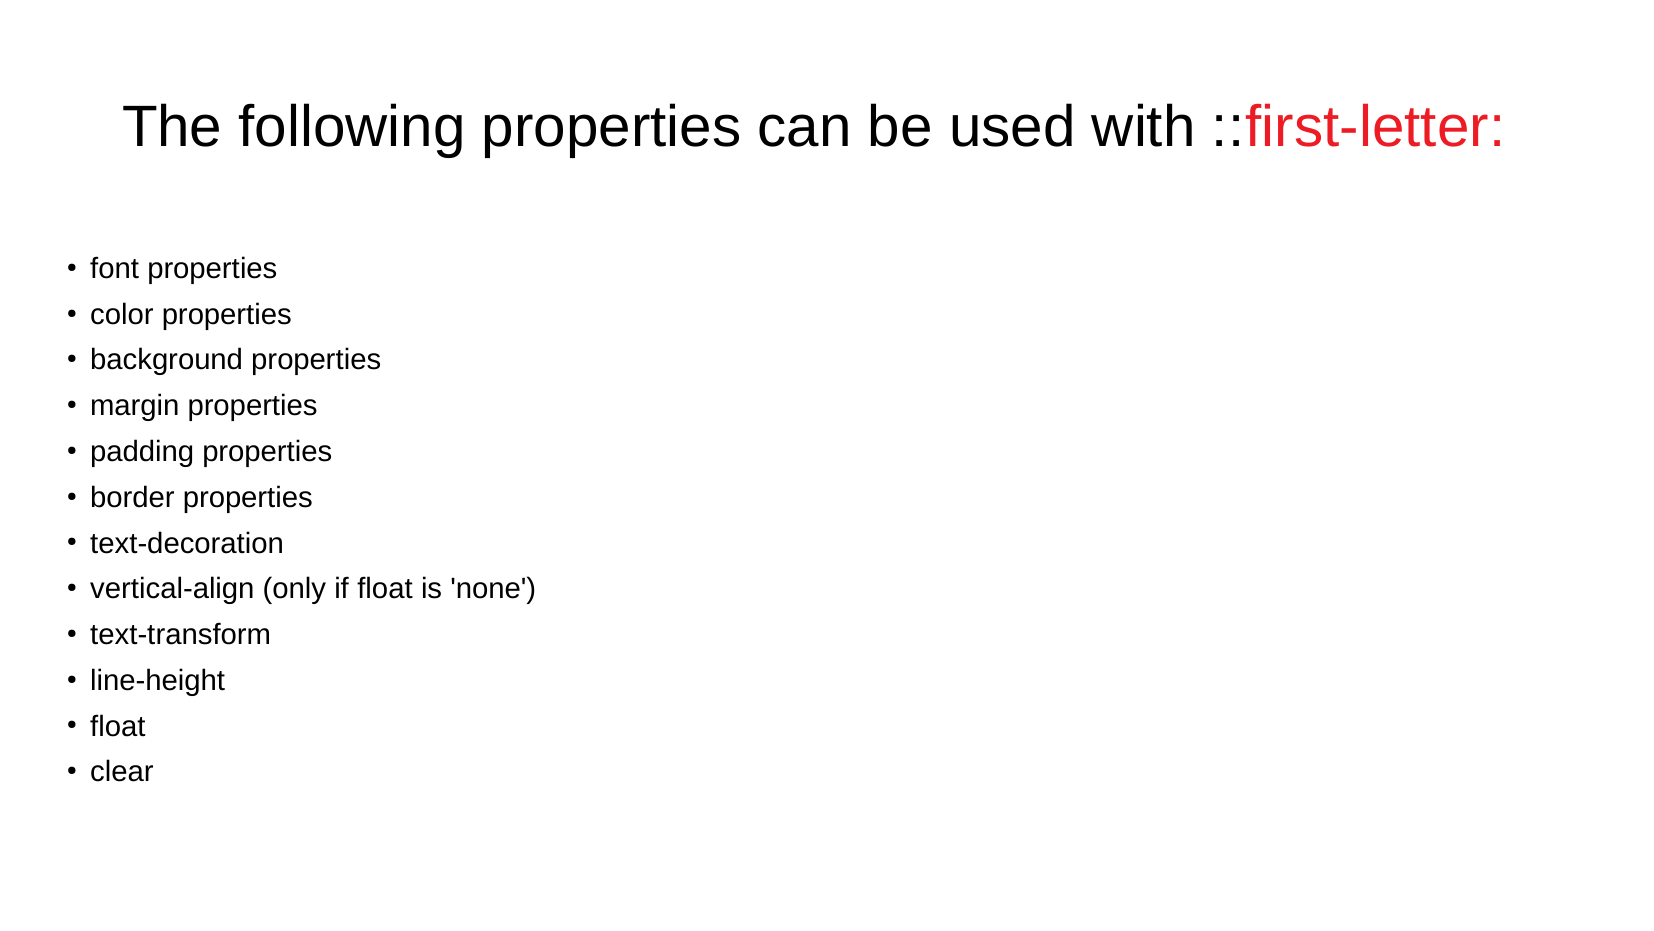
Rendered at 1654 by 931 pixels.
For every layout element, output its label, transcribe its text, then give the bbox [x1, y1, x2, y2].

list font properties color properties background properties margin properties padding properties border properties text-decoration vertical-align (only if float is 'none') text-transform line-height float clear [59, 251, 1548, 792]
title The following properties can be used with ::first-letter: [82, 37, 1571, 193]
